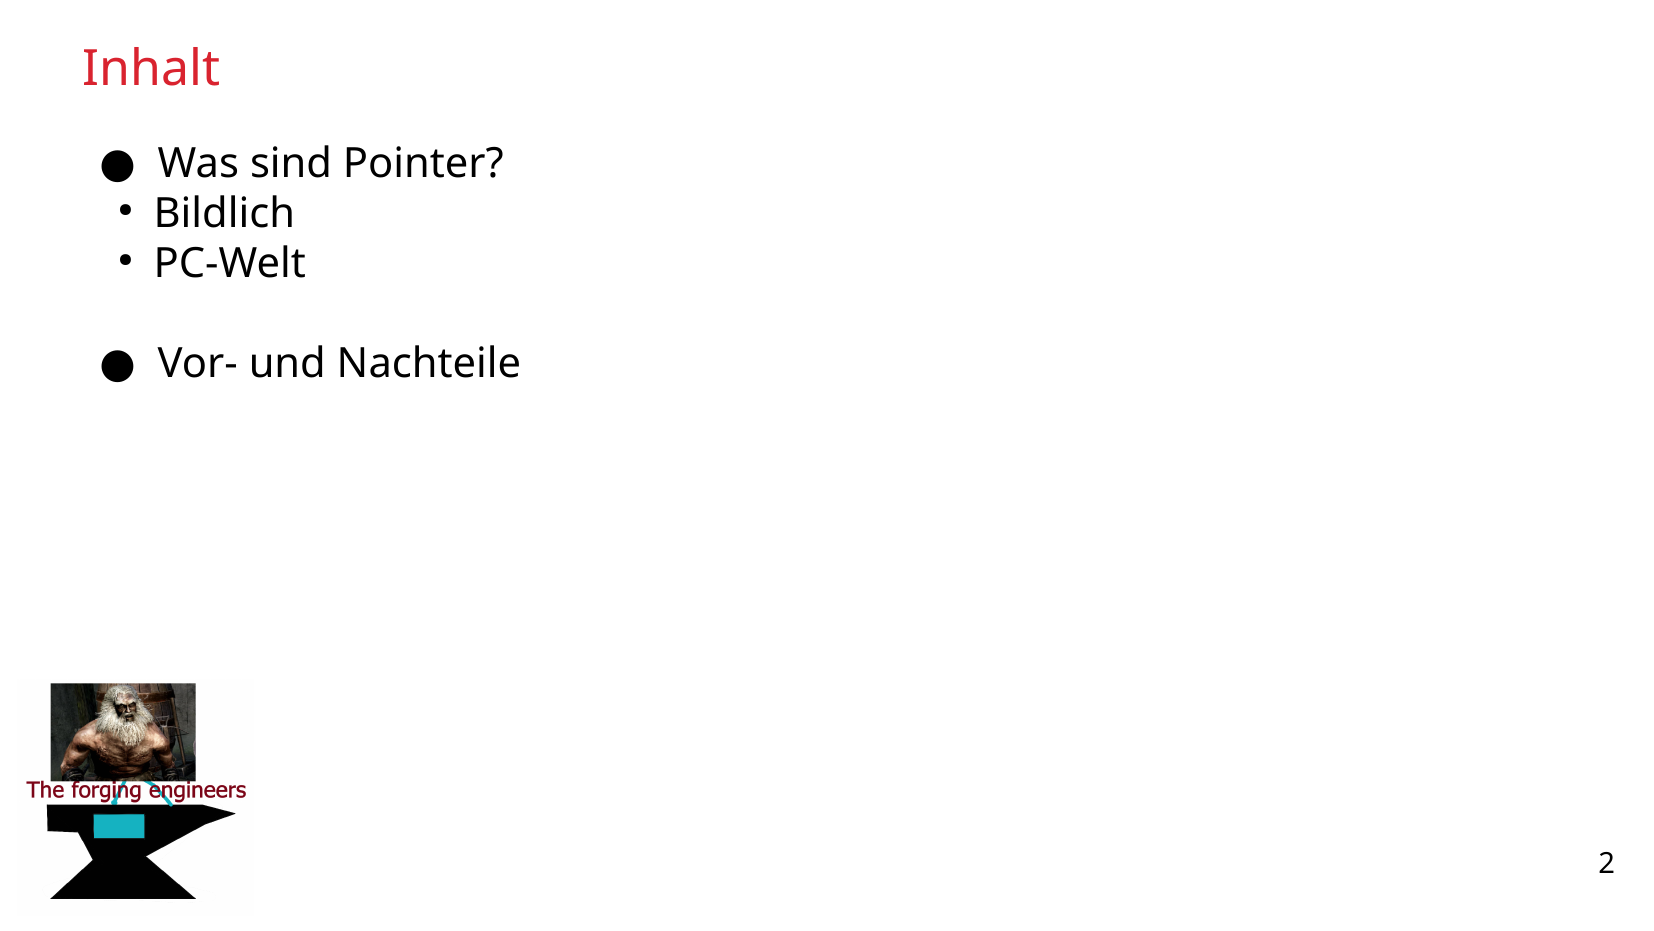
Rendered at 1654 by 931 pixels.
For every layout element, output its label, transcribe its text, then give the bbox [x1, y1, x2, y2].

title Inhalt [82, 37, 1571, 95]
picture [17, 679, 254, 916]
subtitle Was sind Pointer? Bildlich PC-Welt Vor- und Nachteile [82, 135, 638, 414]
